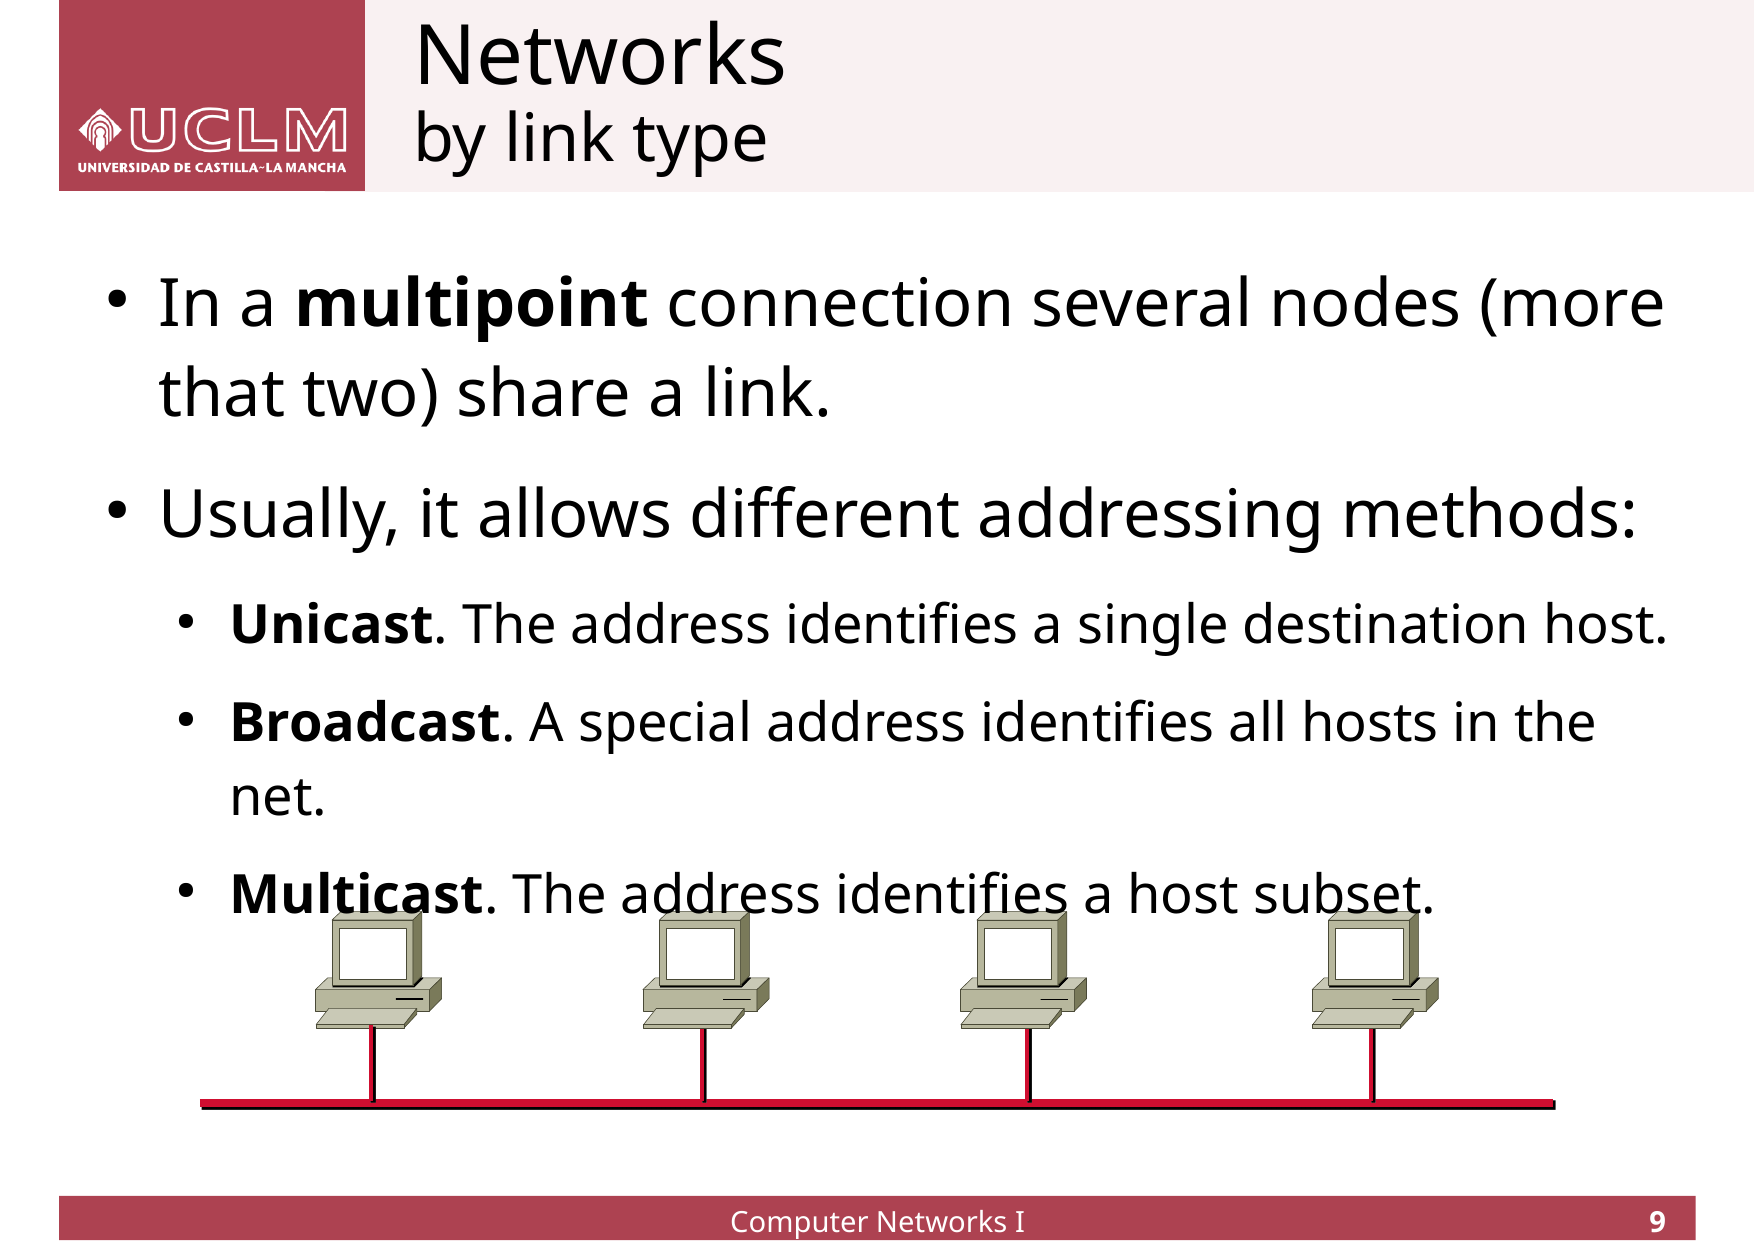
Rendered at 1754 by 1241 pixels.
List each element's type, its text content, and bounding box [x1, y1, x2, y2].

title Networks by link type [413, 0, 1667, 198]
picture [59, 0, 365, 191]
list In a multipoint connection several nodes (more that two) share a link. Usually, it allows different addressing methods: Unicast. The address identifies a single destination host. Broadcast. A special address identifies all hosts in the net. Multicast. The address identifies a host subset. [87, 254, 1706, 1074]
